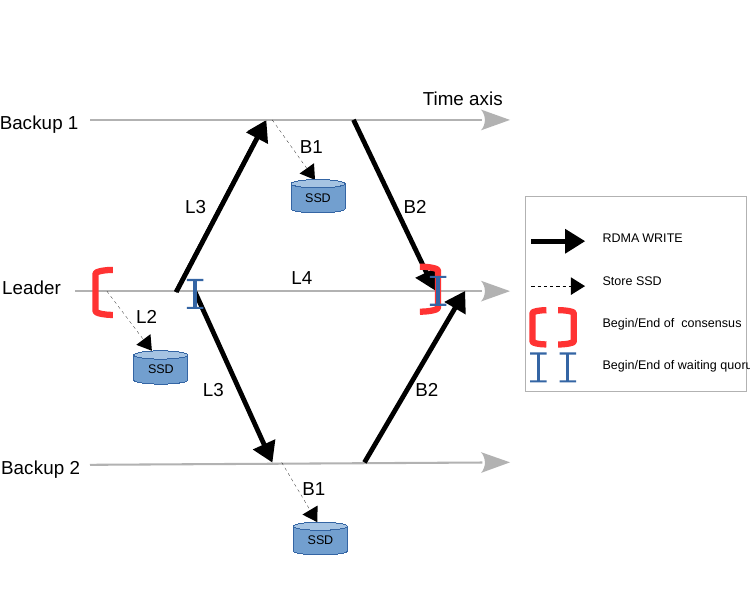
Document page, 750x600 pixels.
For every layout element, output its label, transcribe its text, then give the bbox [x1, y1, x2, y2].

text_box L3 [170, 189, 231, 237]
text_box Backup 1 [0, 104, 100, 153]
text_box SSD [133, 356, 188, 385]
text_box L4 [276, 259, 337, 308]
text_box B2 [388, 189, 449, 237]
text_box L2 [121, 299, 182, 348]
text_box Backup 2 [0, 449, 100, 498]
text_box B1 [285, 129, 346, 177]
text_box B1 [287, 470, 348, 519]
text_box Time axis [408, 80, 541, 117]
text_box SSD [291, 184, 346, 213]
text_box Leader [0, 269, 78, 318]
text_box L3 [188, 372, 249, 421]
text_box SSD [293, 527, 348, 555]
text_box RDMA WRITE Store SSD Begin/End of consensus Begin/End of waiting quorum [525, 196, 747, 392]
text_box B2 [400, 372, 461, 421]
